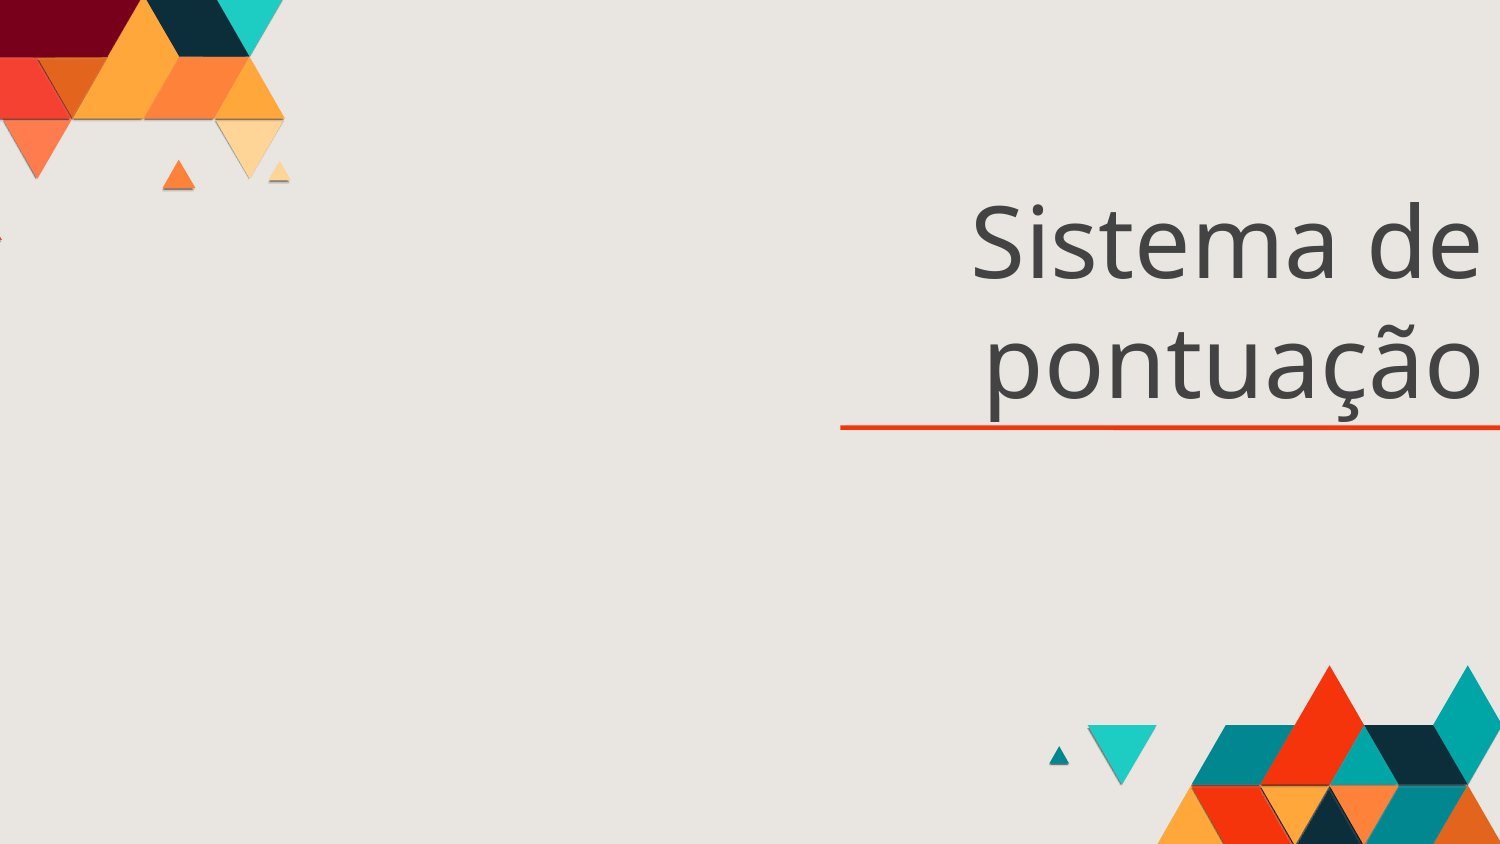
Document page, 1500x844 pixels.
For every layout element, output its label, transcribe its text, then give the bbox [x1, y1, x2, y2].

title Sistema de pontuação [665, 301, 1500, 434]
